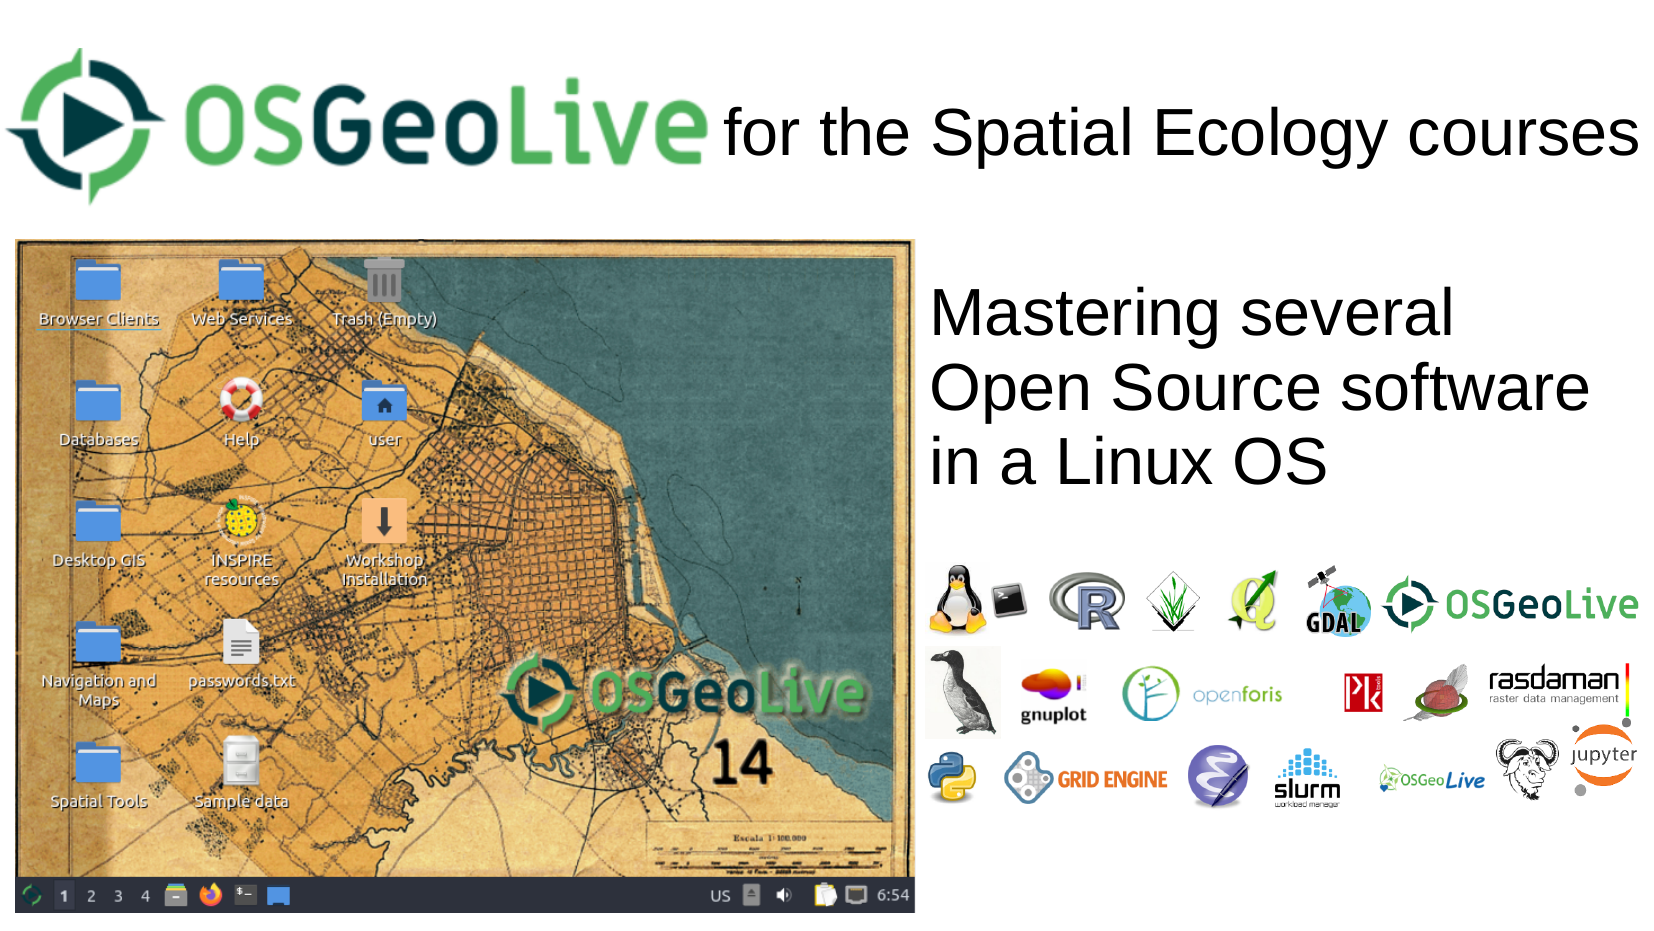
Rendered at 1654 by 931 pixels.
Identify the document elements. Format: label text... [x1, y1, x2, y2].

picture [0, 48, 781, 217]
text_box Mastering several Open Source software in a Linux OS [916, 267, 1636, 507]
text_box for the Spatial Ecology courses [708, 87, 1654, 252]
picture [921, 549, 1645, 817]
picture [15, 239, 916, 913]
